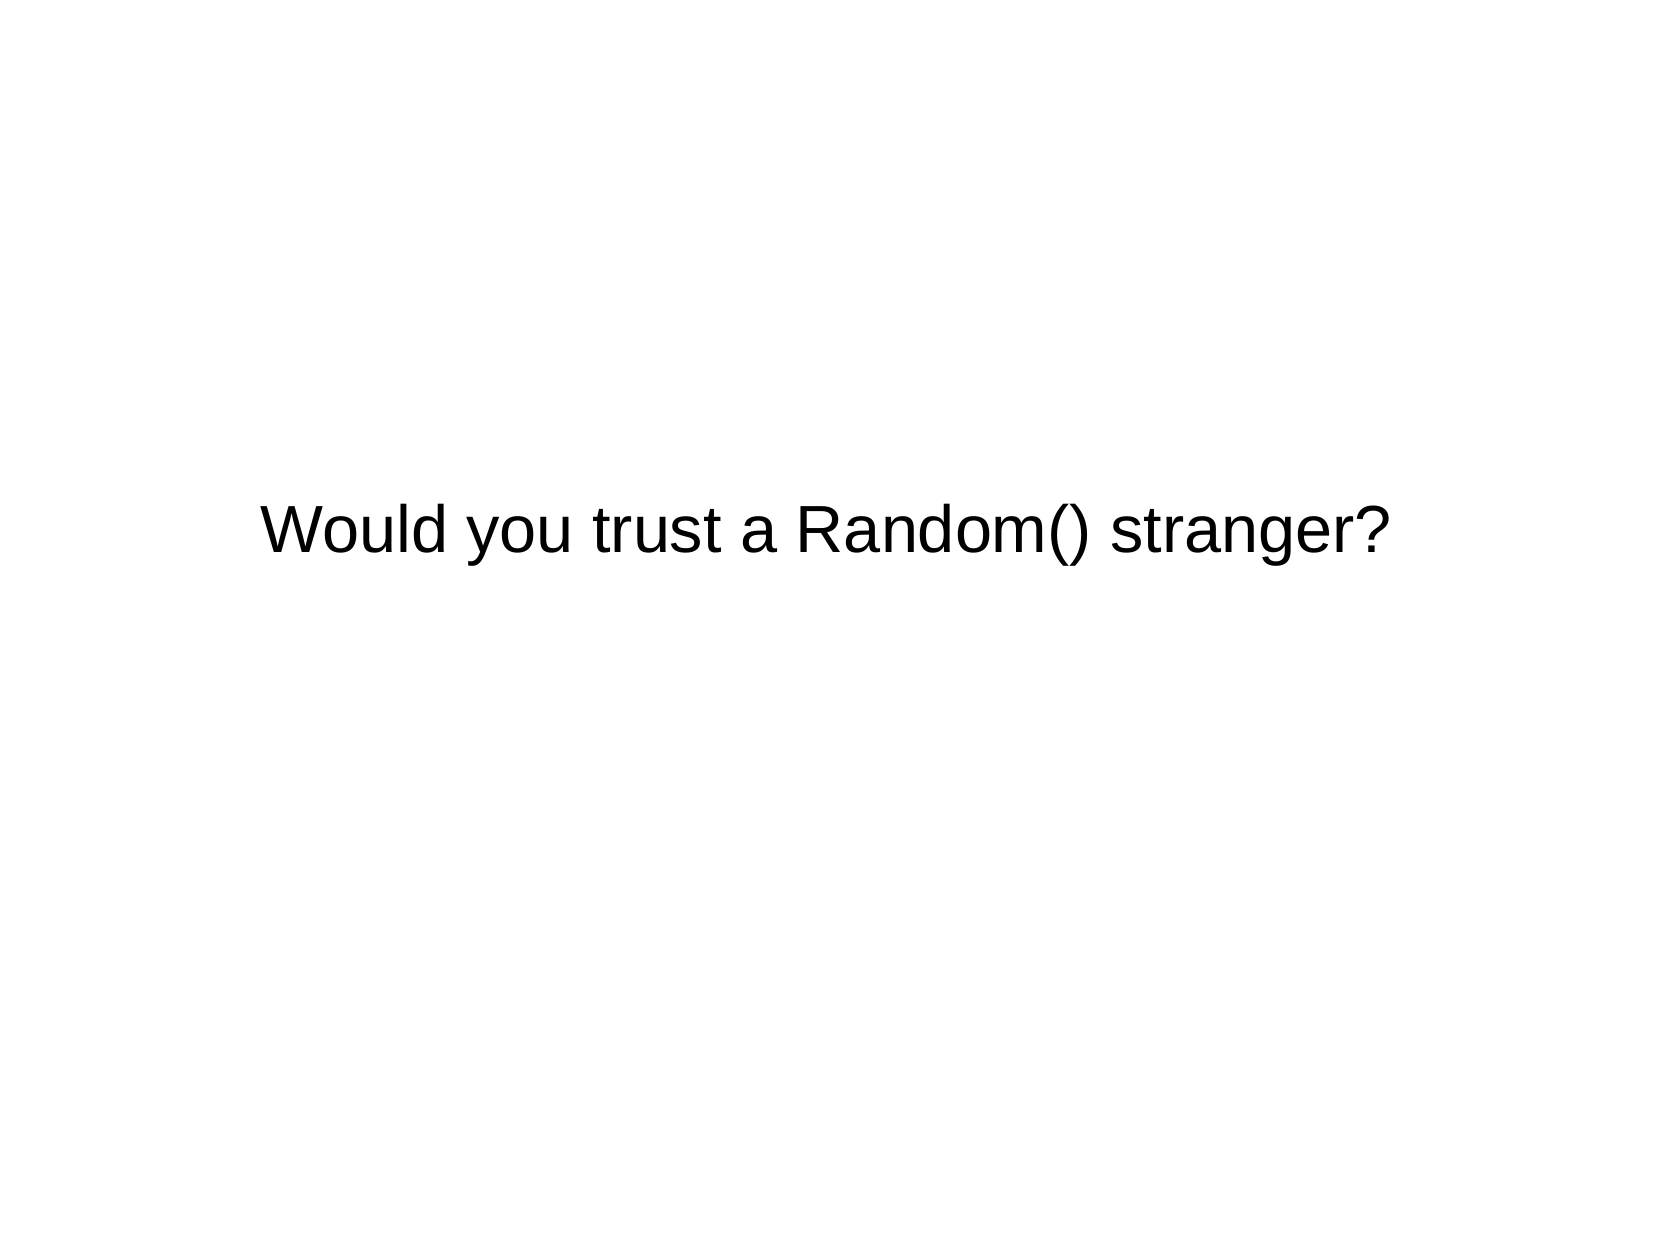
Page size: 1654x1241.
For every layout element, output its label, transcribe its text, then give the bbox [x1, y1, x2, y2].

subtitle Would you trust a Random() stranger? [82, 49, 1571, 1010]
